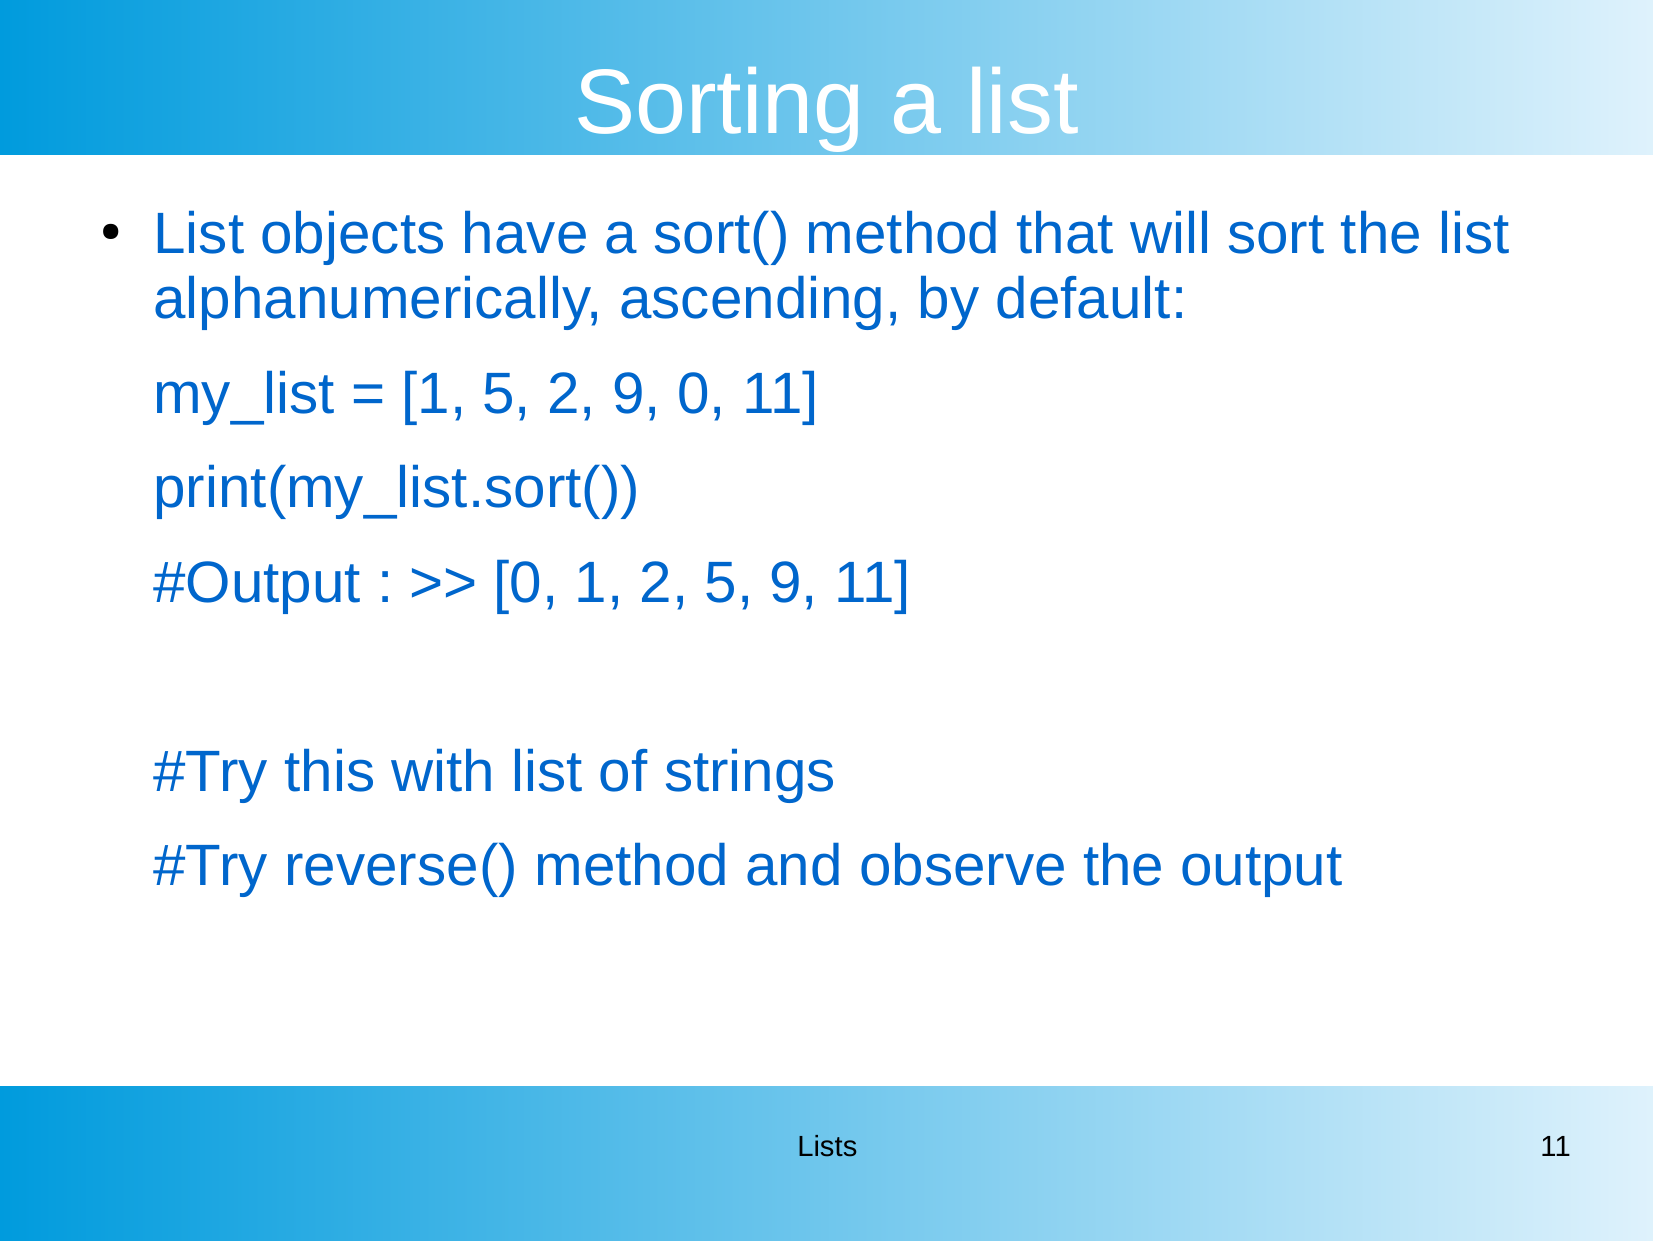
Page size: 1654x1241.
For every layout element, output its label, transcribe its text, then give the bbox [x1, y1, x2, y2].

title Sorting a list [82, 49, 1571, 155]
list List objects have a sort() method that will sort the list alphanumerically, ascending, by default: my_list = [1, 5, 2, 9, 0, 11] print(my_list.sort()) #Output : >> [0, 1, 2, 5, 9, 11] #Try this with list of strings #Try reverse() method and observe the output [82, 200, 1571, 1010]
